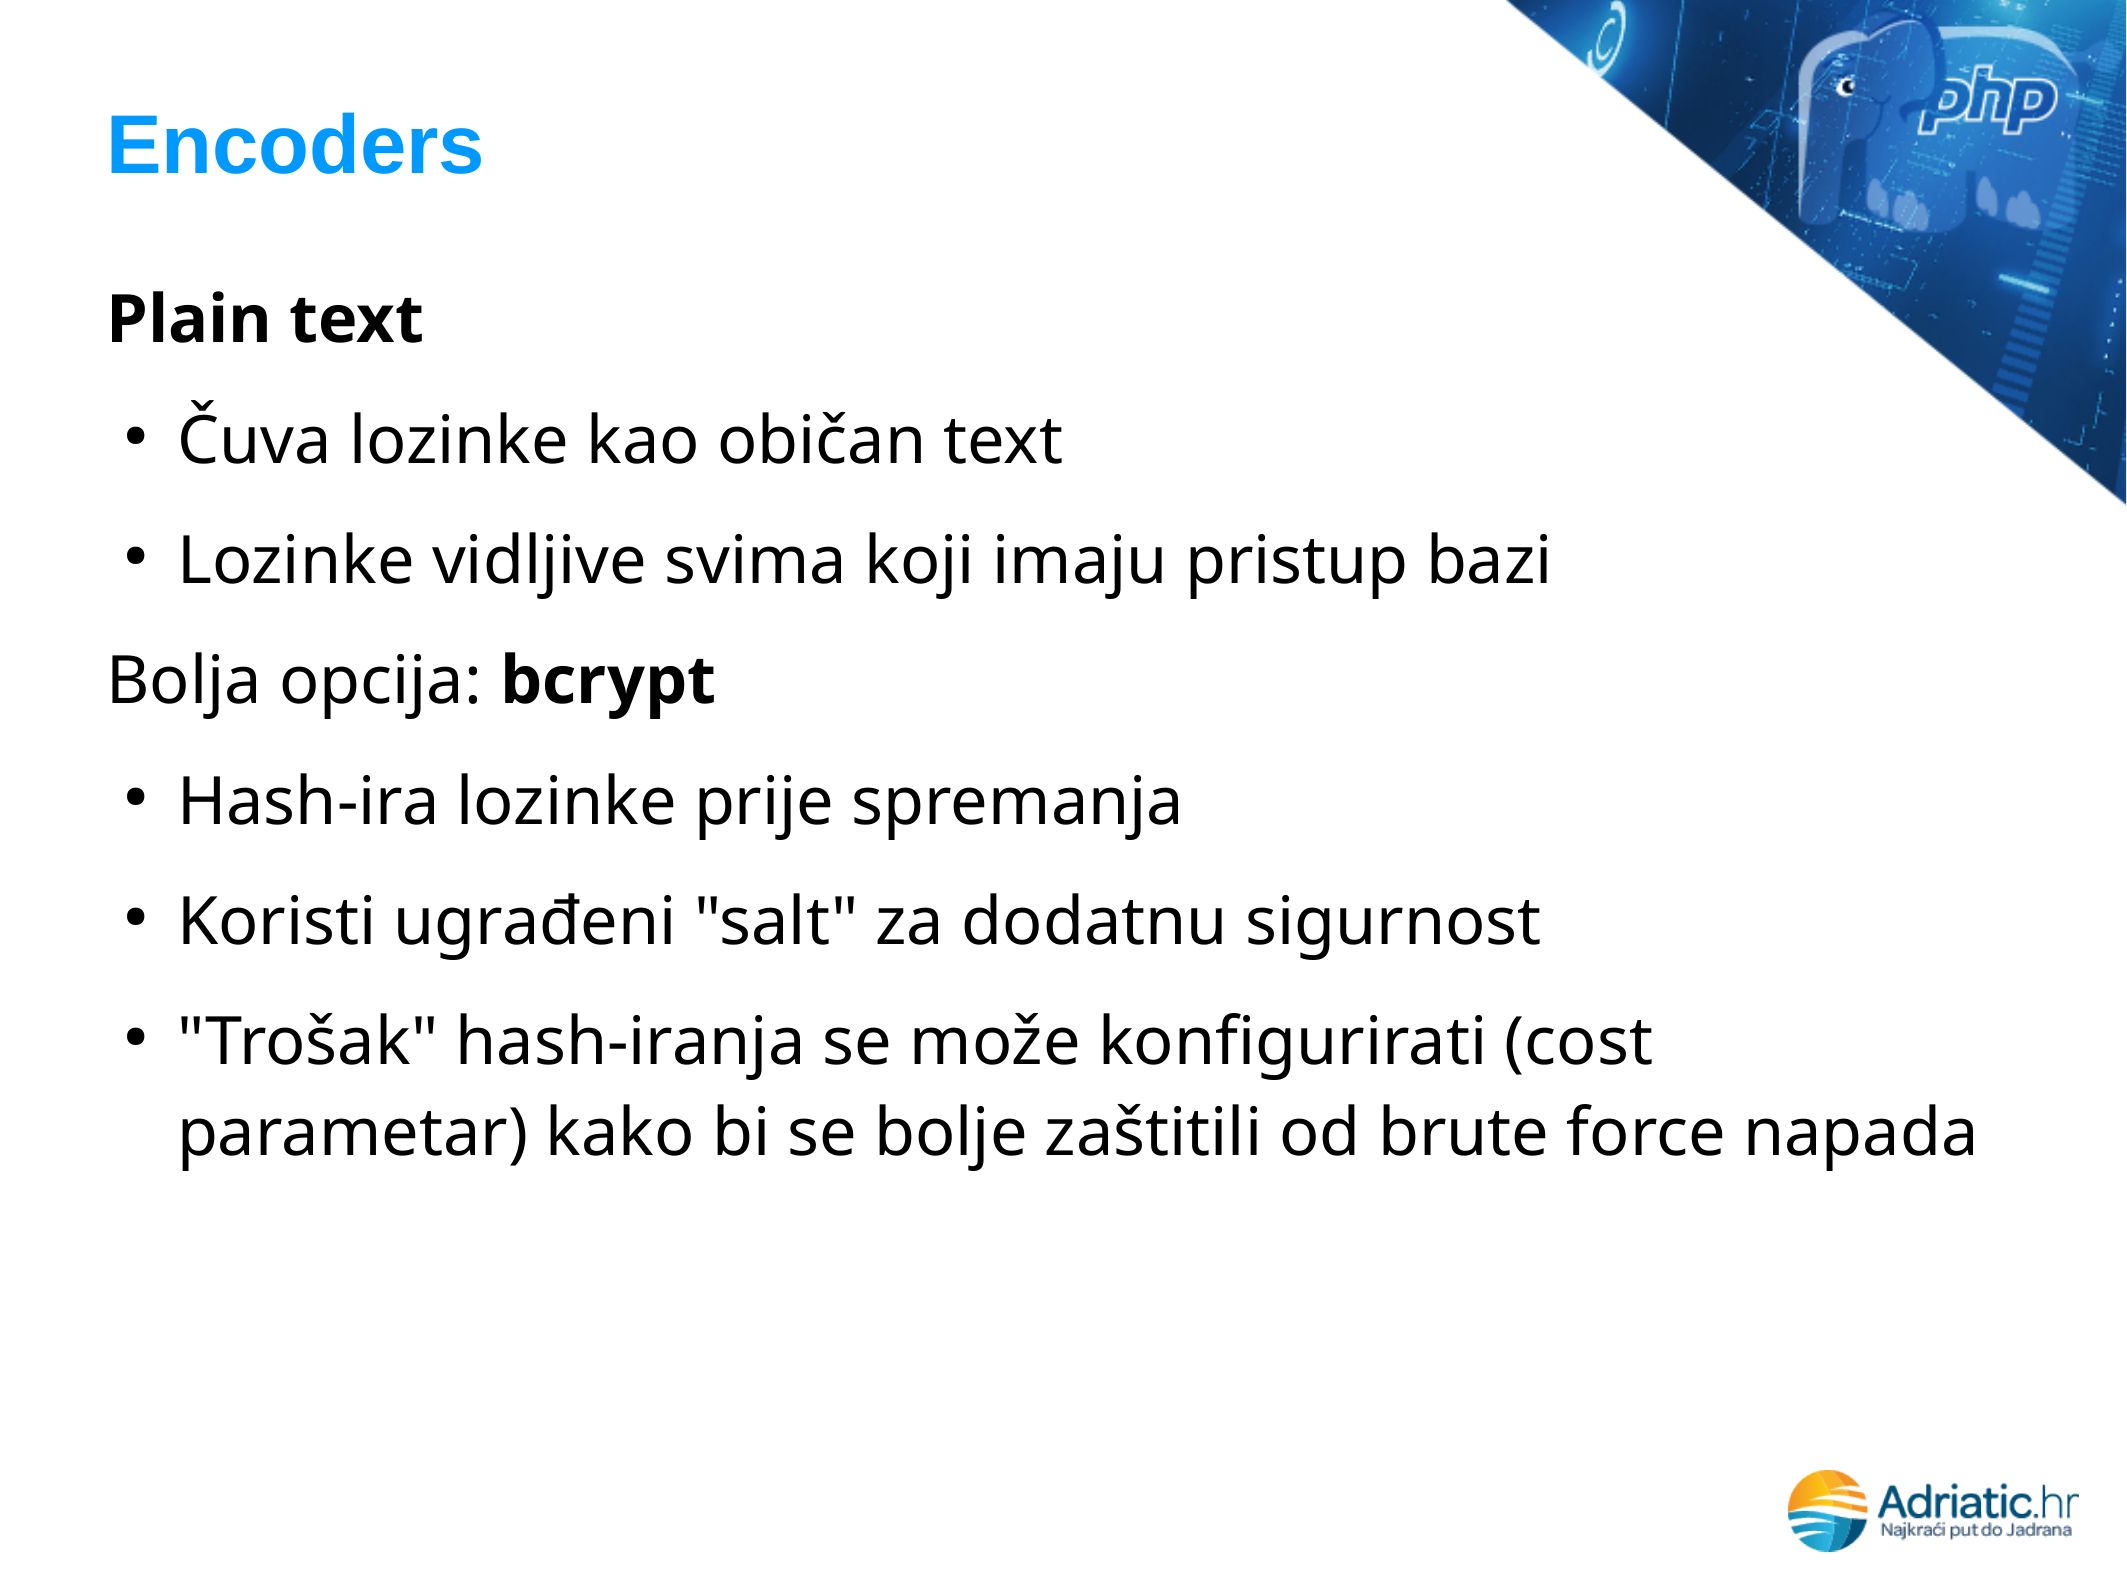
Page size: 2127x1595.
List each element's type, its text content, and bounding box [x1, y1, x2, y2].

title Encoders [106, 70, 1630, 219]
list Plain text Čuva lozinke kao običan text Lozinke vidljive svima koji imaju pristup bazi Bolja opcija: bcrypt Hash-ira lozinke prije spremanja Koristi ugrađeni "salt" za dodatnu sigurnost "Trošak" hash-iranja se može konfigurirati (cost parametar) kako bi se bolje zaštitili od brute force napada [106, 271, 2020, 1453]
picture [1505, 0, 2127, 625]
picture [1788, 1470, 2079, 1552]
